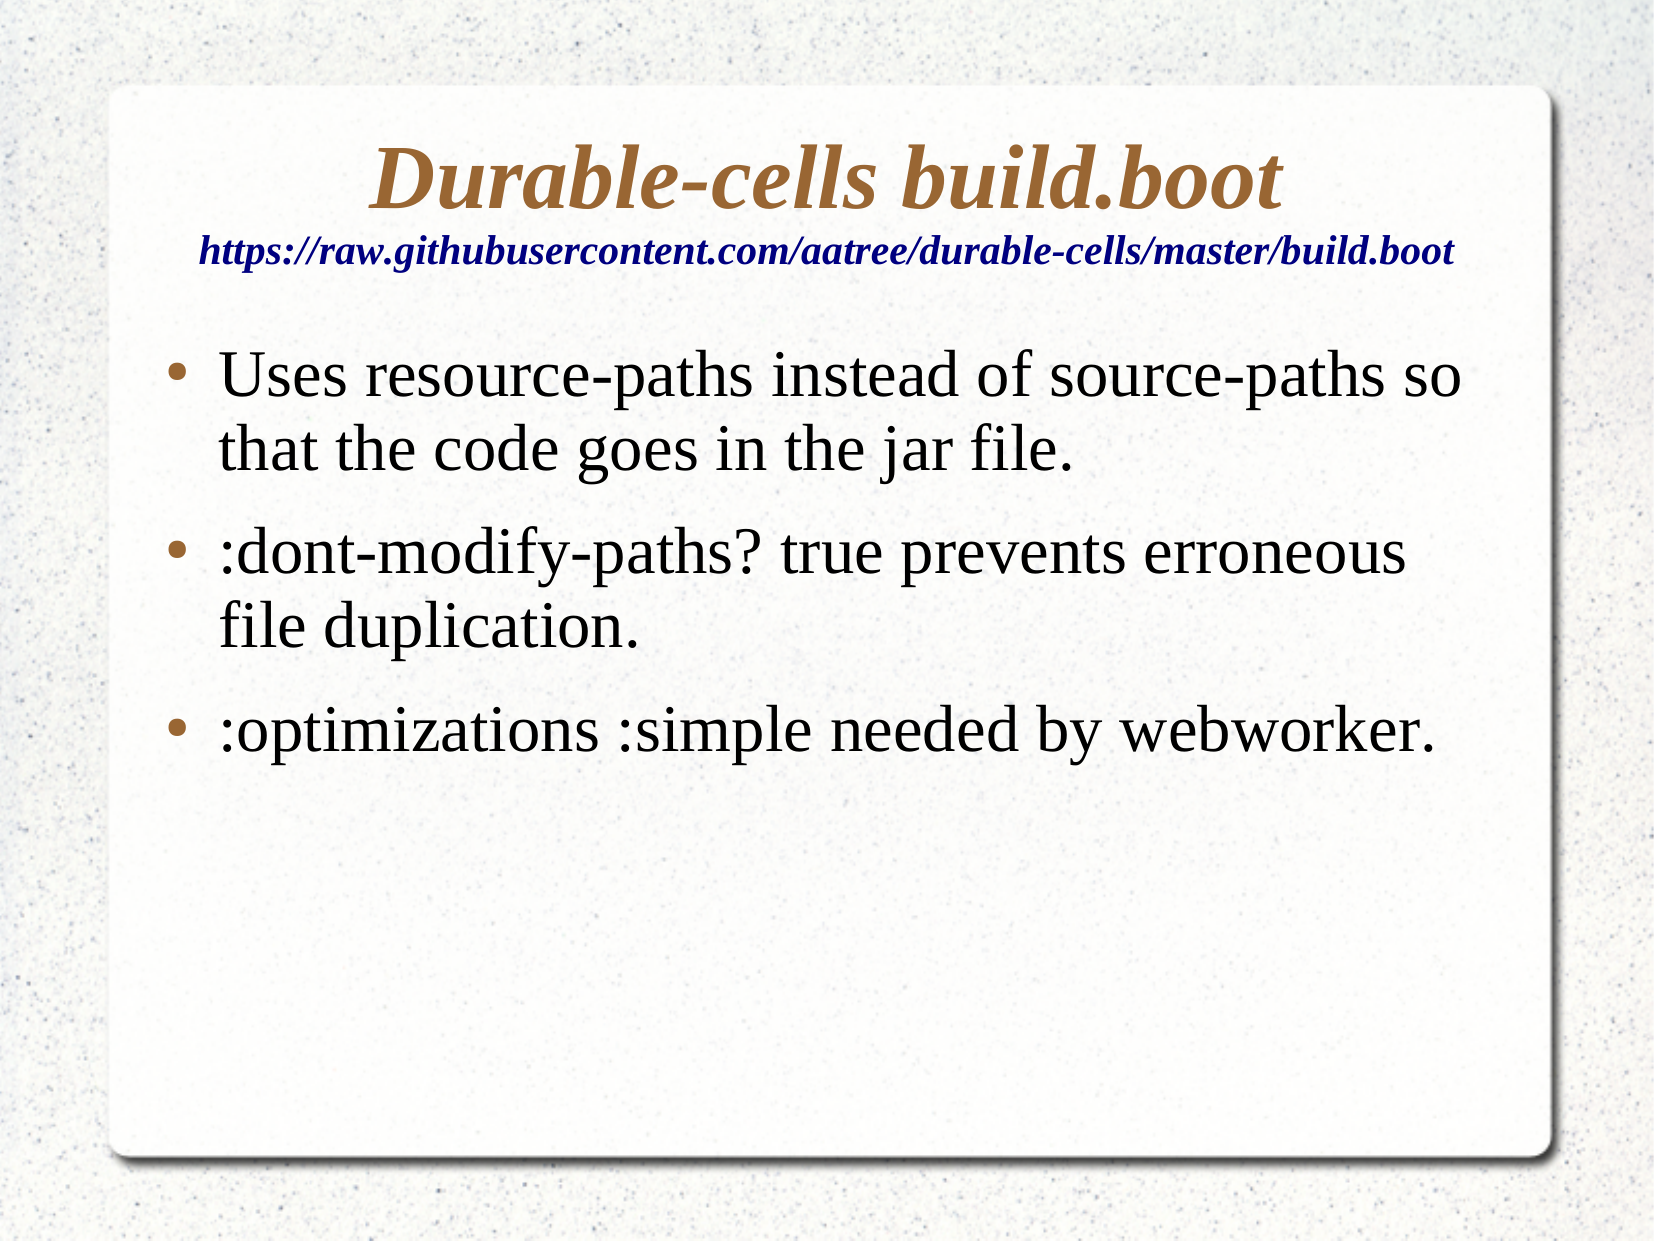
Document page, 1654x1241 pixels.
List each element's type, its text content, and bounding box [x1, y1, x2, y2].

picture [0, 0, 1654, 1241]
list Uses resource-paths instead of source-paths so that the code goes in the jar file. :dont-modify-paths? true prevents erroneous file duplication. :optimizations :simple needed by webworker. [147, 336, 1506, 987]
title Durable-cells build.boot https://raw.githubusercontent.com/aatree/durable-cells/master/build.boot [118, 96, 1536, 304]
